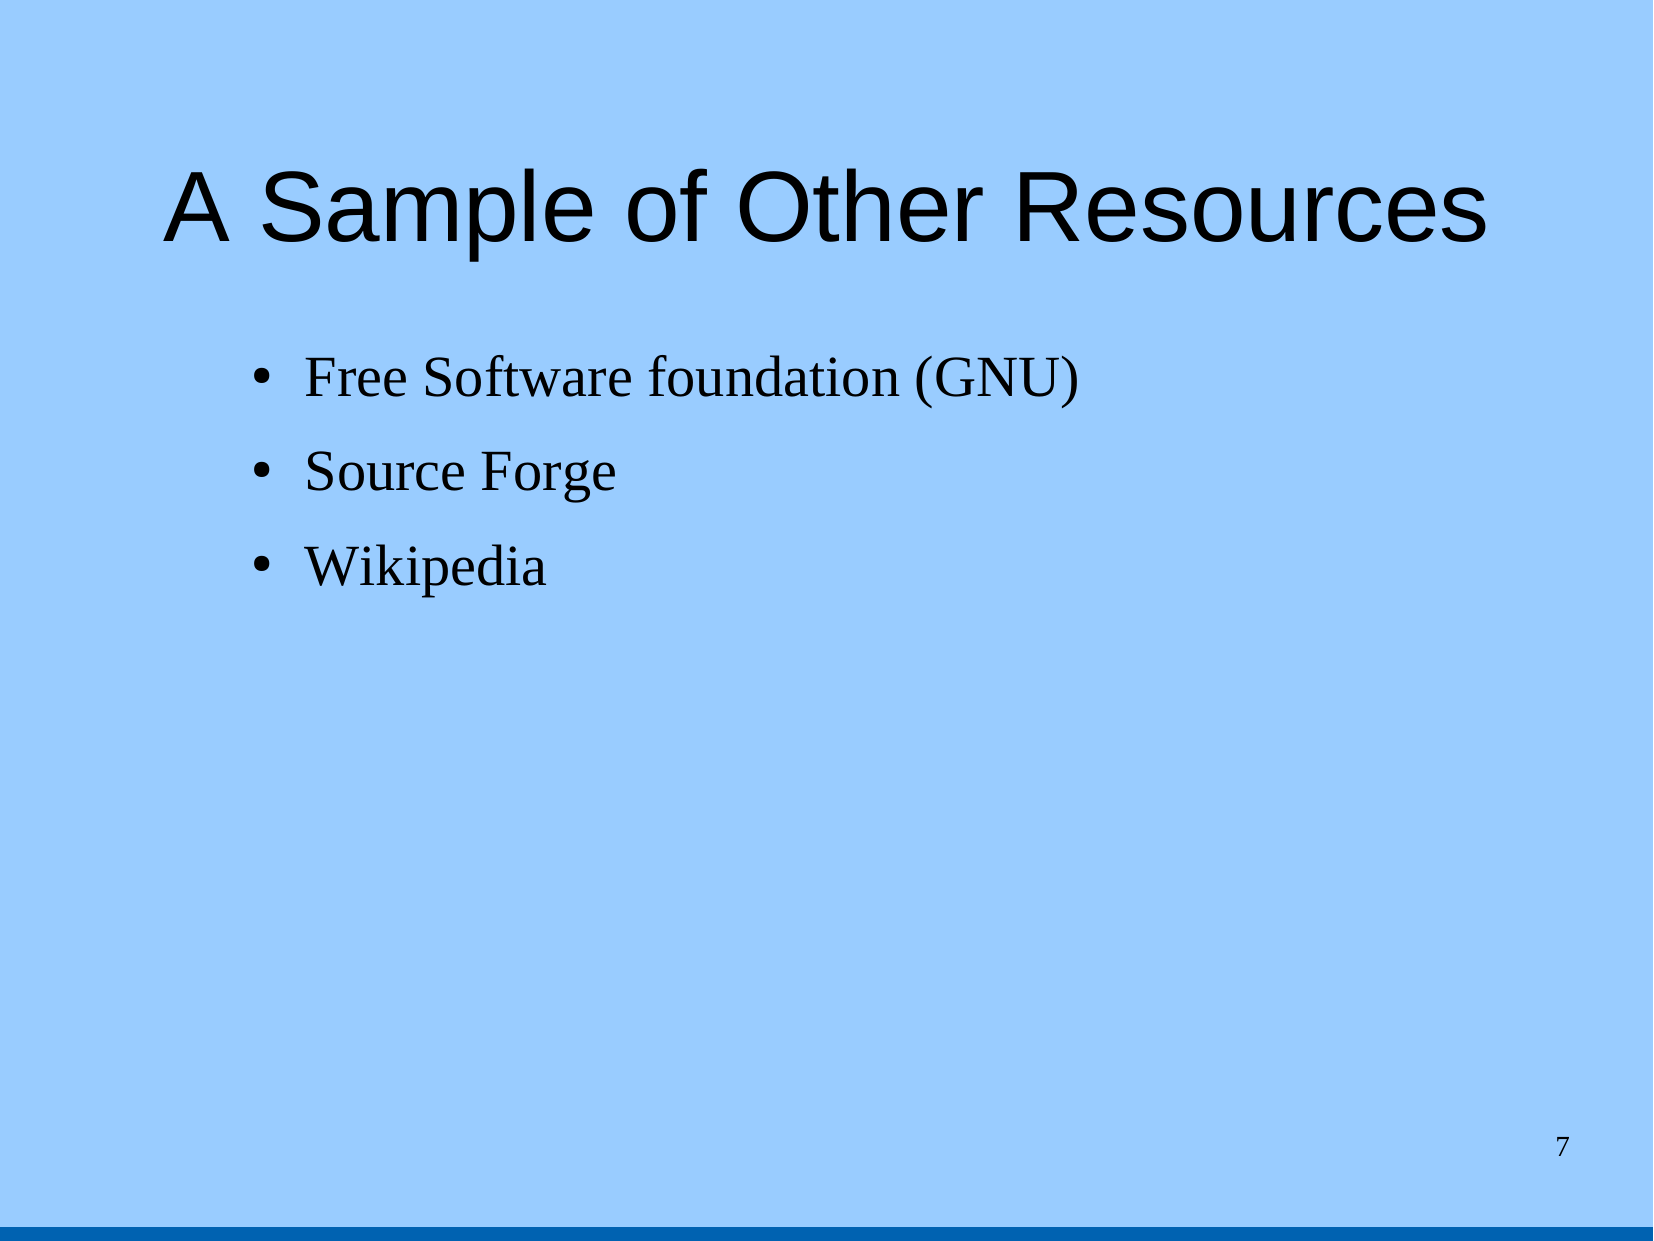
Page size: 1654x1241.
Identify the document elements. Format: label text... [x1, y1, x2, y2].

list Free Software foundation (GNU) Source Forge Wikipedia [233, 344, 1500, 1127]
title A Sample of Other Resources [121, 102, 1533, 311]
